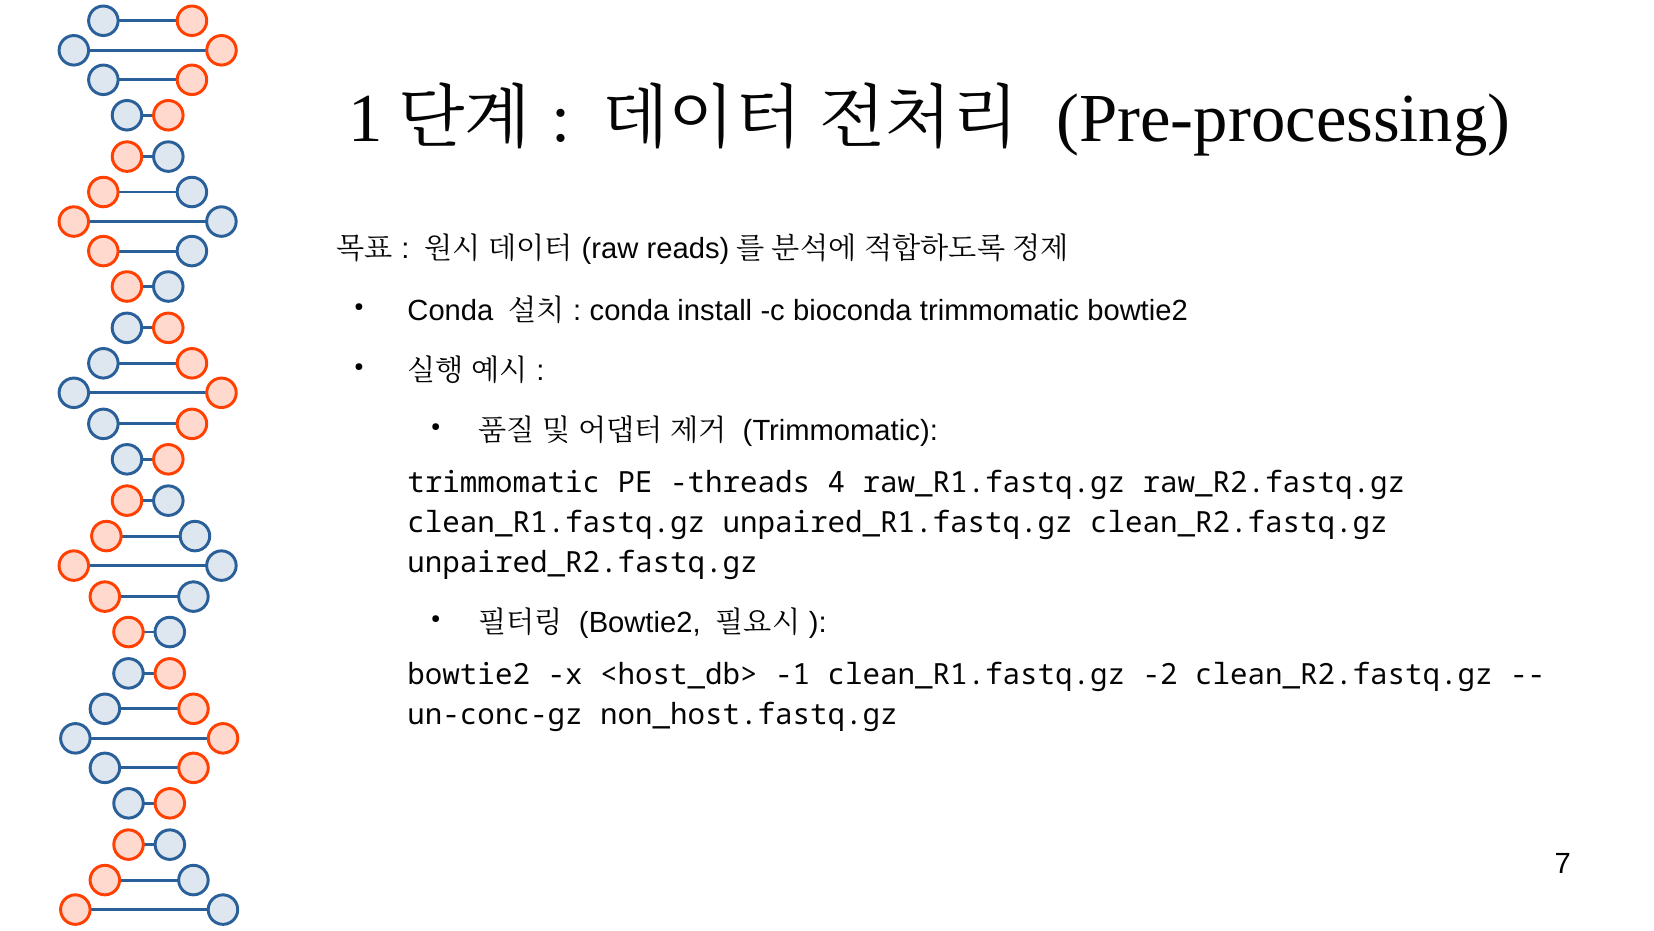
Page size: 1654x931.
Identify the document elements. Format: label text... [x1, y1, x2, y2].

list 목표: 원시 데이터(raw reads)를 분석에 적합하도록 정제 Conda 설치: conda install -c bioconda trimmomatic bowtie2 실행 예시: 품질 및 어댑터 제거 (Trimmomatic): trimmomatic PE -threads 4 raw_R1.fastq.gz raw_R2.fastq.gz clean_R1.fastq.gz unpaired_R1.fastq.gz clean_R2.fastq.gz unpaired_R2.fastq.gz 필터링 (Bowtie2, 필요시): bowtie2 -x <host_db> -1 clean_R1.fastq.gz -2 clean_R2.fastq.gz --un-conc-gz non_host.fastq.gz [265, 224, 1595, 863]
title 1단계: 데이터 전처리 (Pre-processing) [265, 35, 1595, 189]
